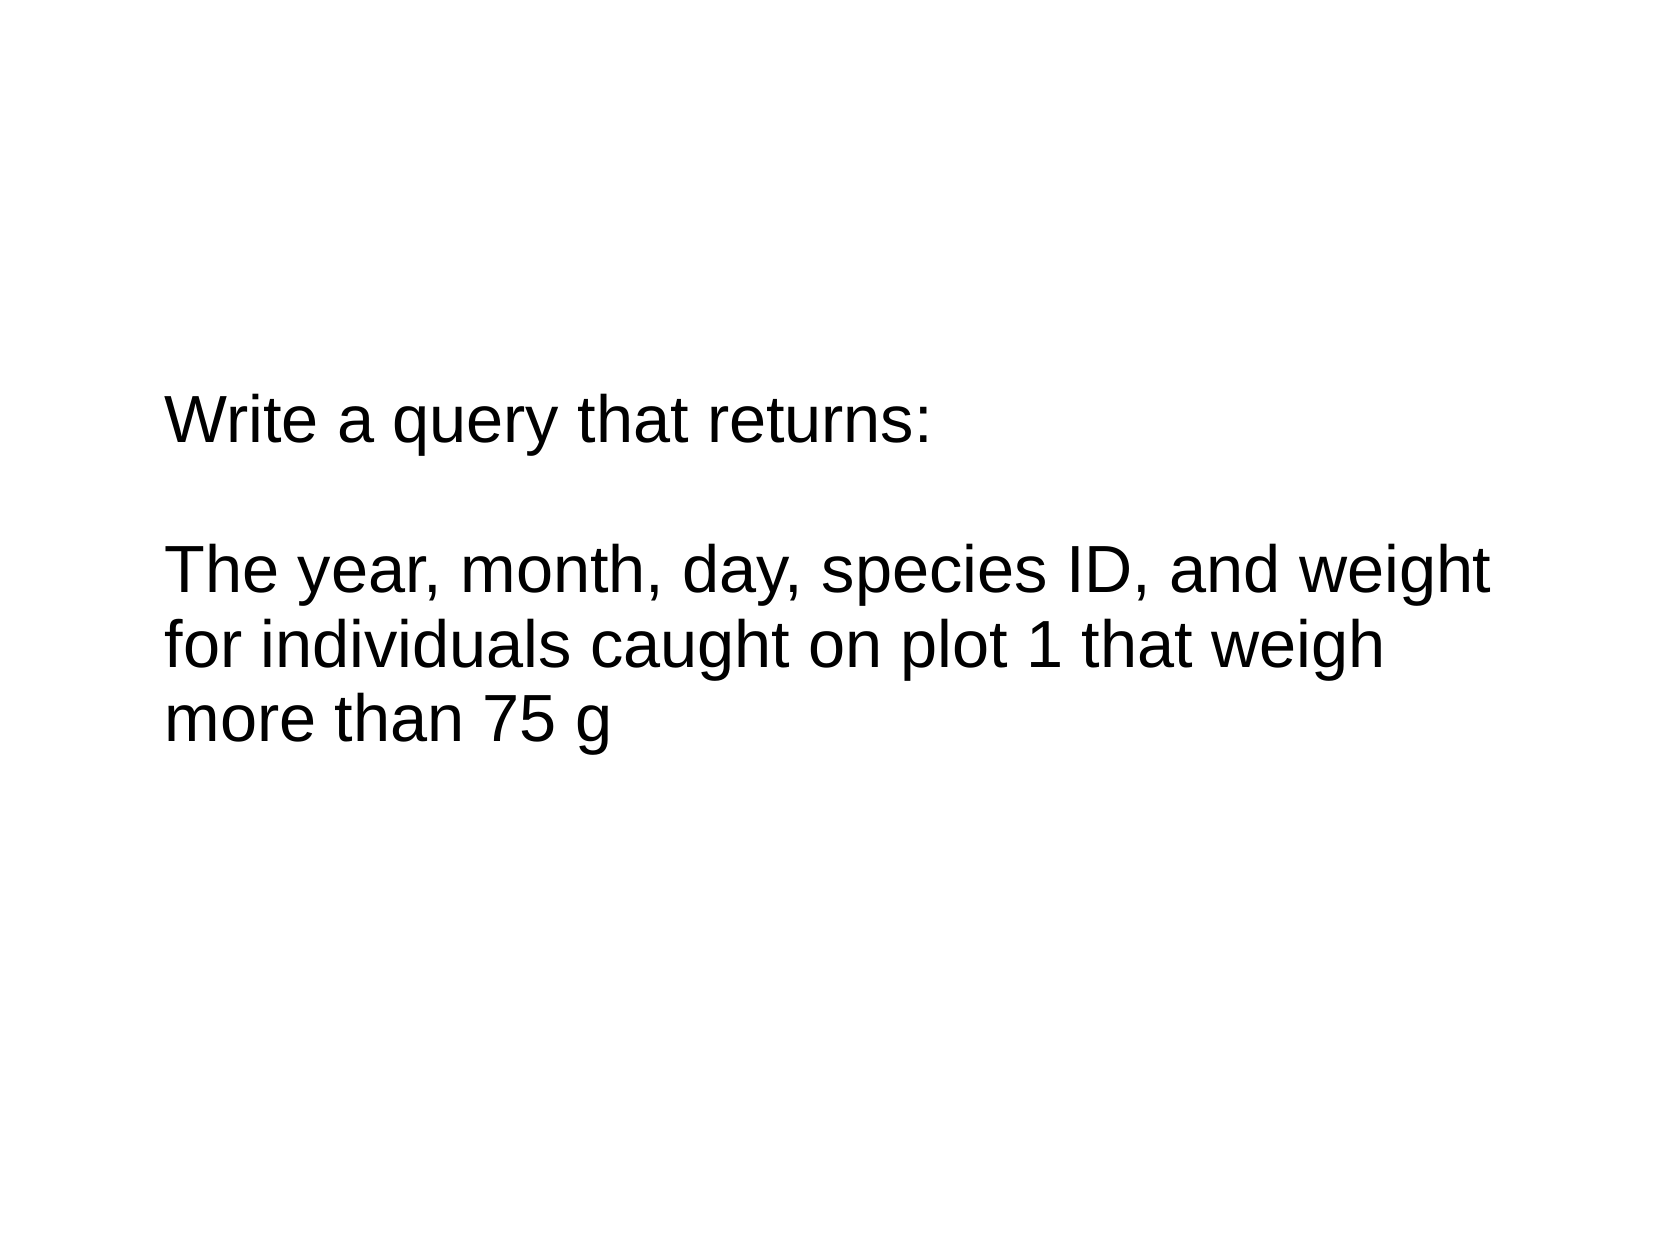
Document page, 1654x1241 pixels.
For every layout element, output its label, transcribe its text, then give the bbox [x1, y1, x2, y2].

text_box Write a query that returns: The year, month, day, species ID, and weight for individuals caught on plot 1 that weigh more than 75 g [150, 375, 1561, 763]
